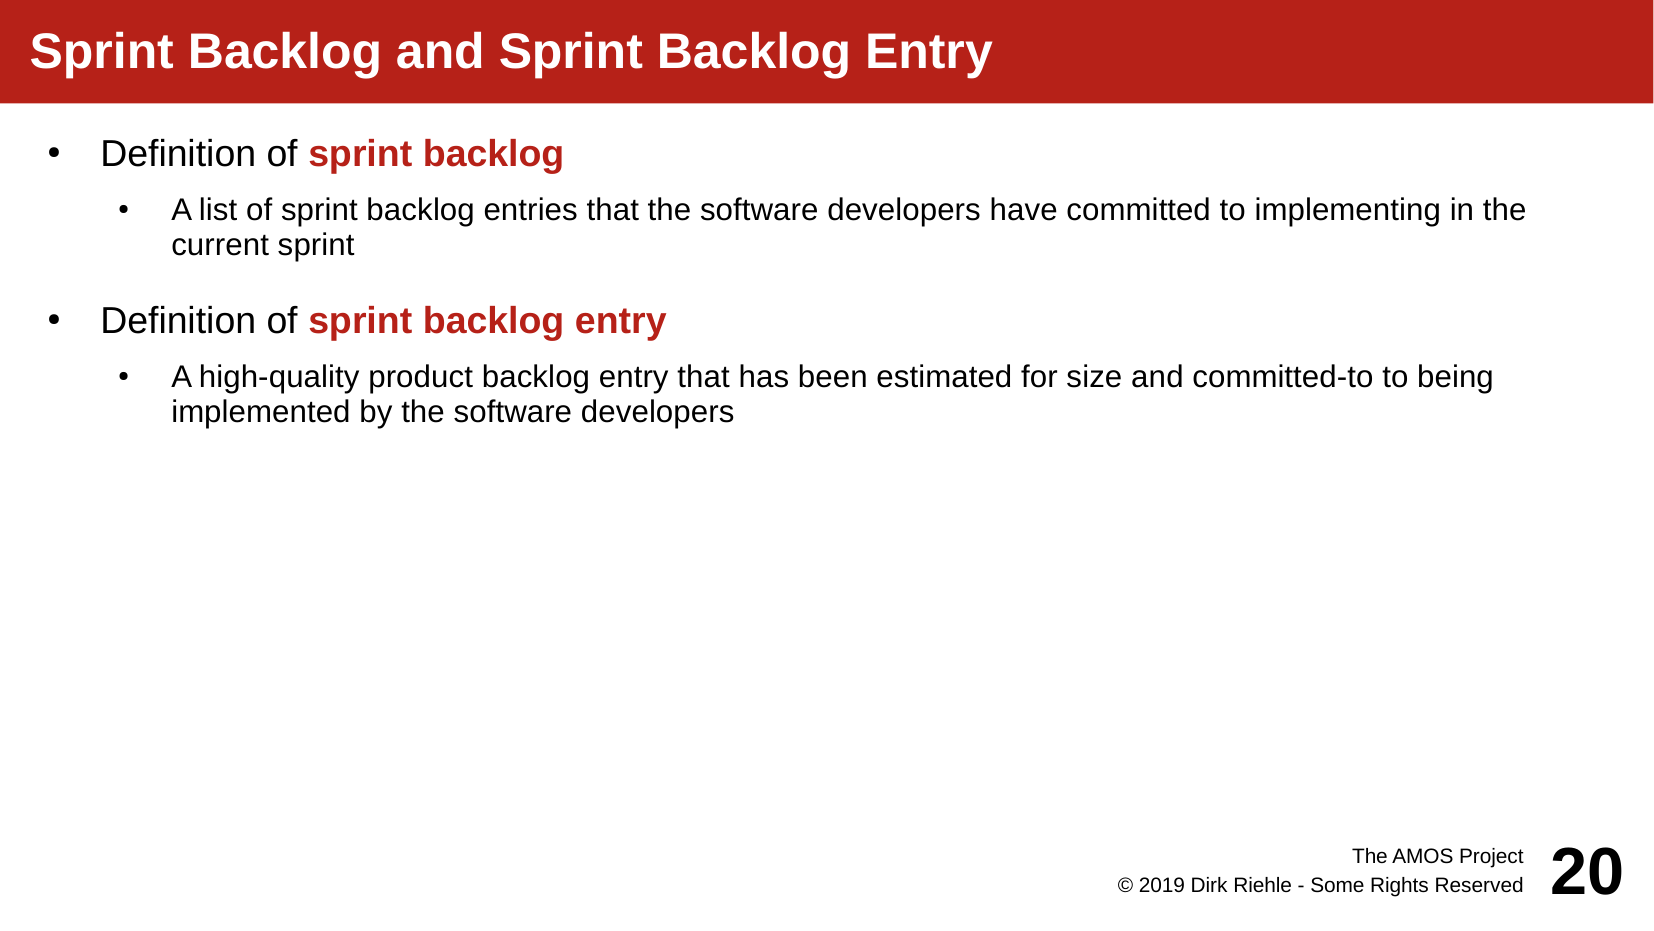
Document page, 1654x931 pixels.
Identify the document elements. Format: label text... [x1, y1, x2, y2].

list Definition of sprint backlog A list of sprint backlog entries that the software developers have committed to implementing in the current sprint Definition of sprint backlog entry A high-quality product backlog entry that has been estimated for size and committed-to to being implemented by the software developers [29, 132, 1625, 798]
title Sprint Backlog and Sprint Backlog Entry [0, 0, 1654, 104]
